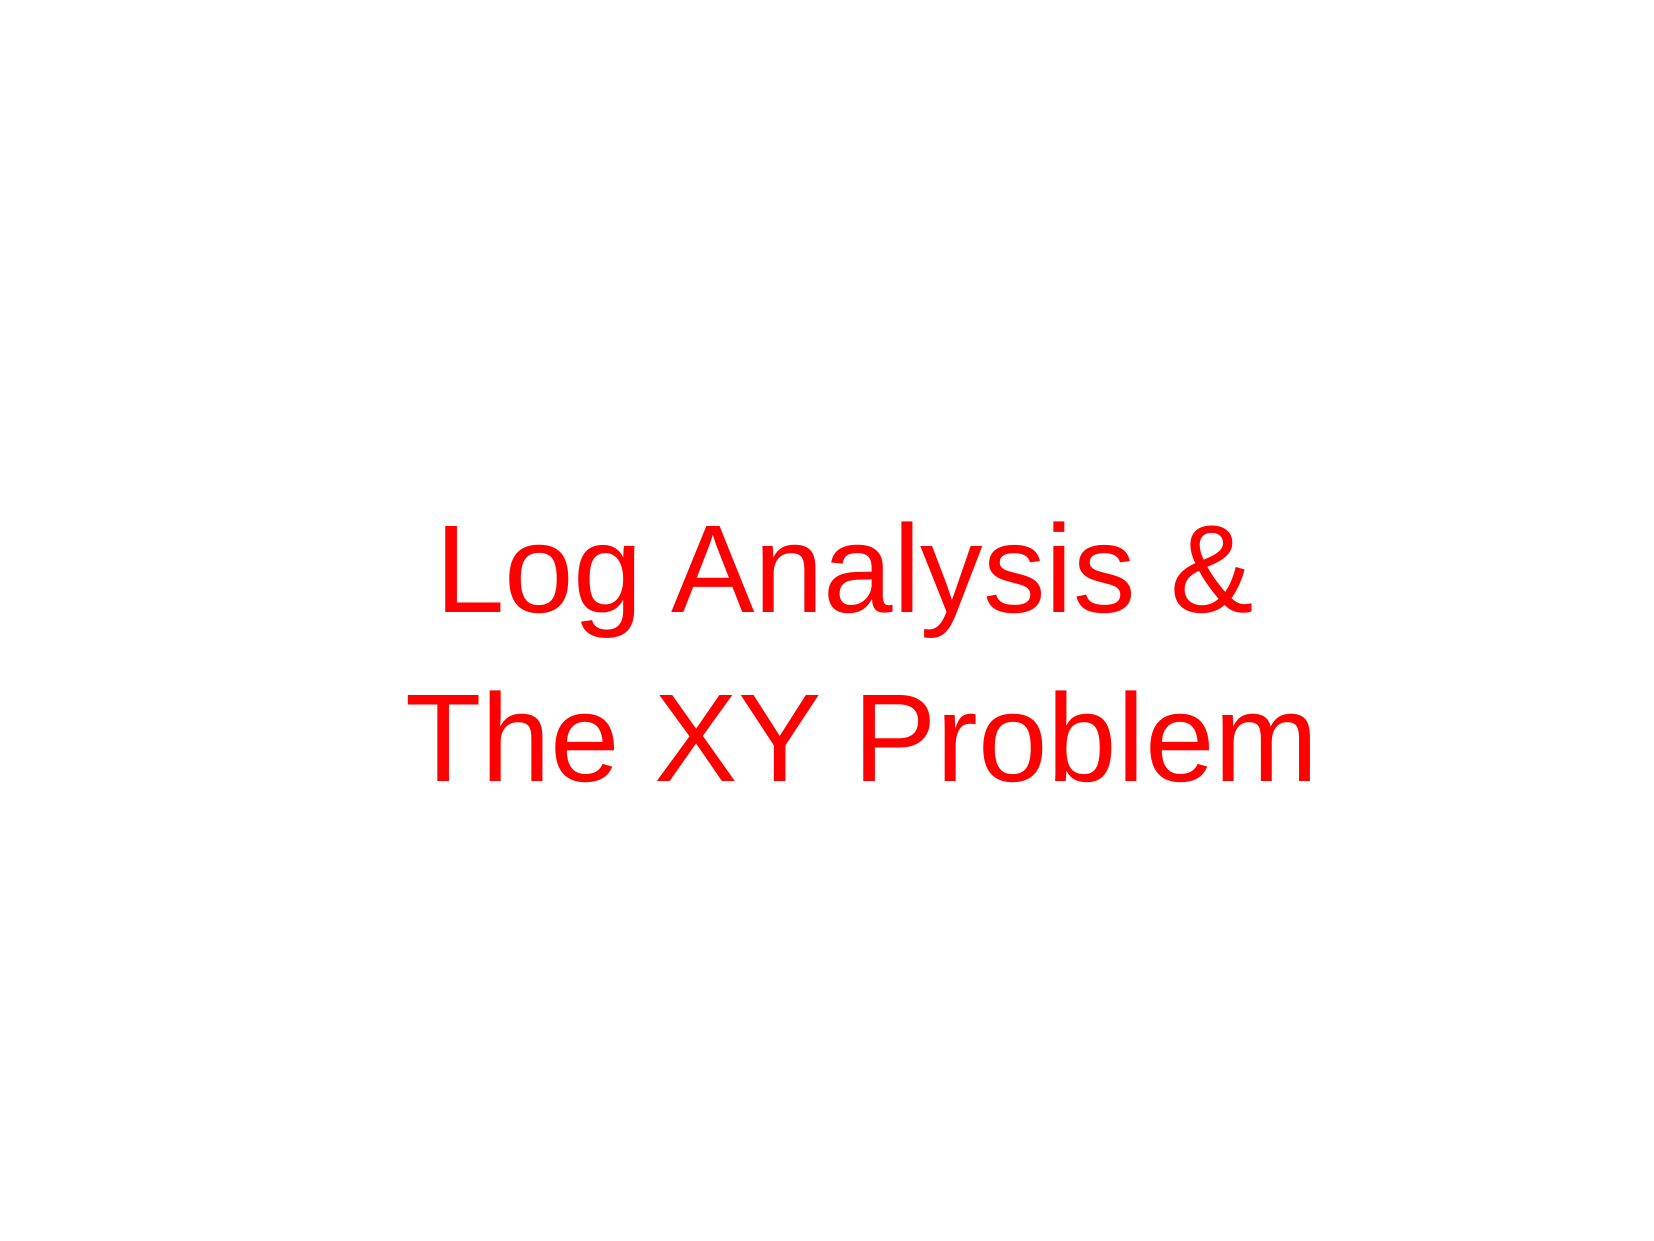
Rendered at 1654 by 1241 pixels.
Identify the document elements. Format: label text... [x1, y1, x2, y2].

list Log Analysis & The XY Problem [82, 290, 1571, 1010]
